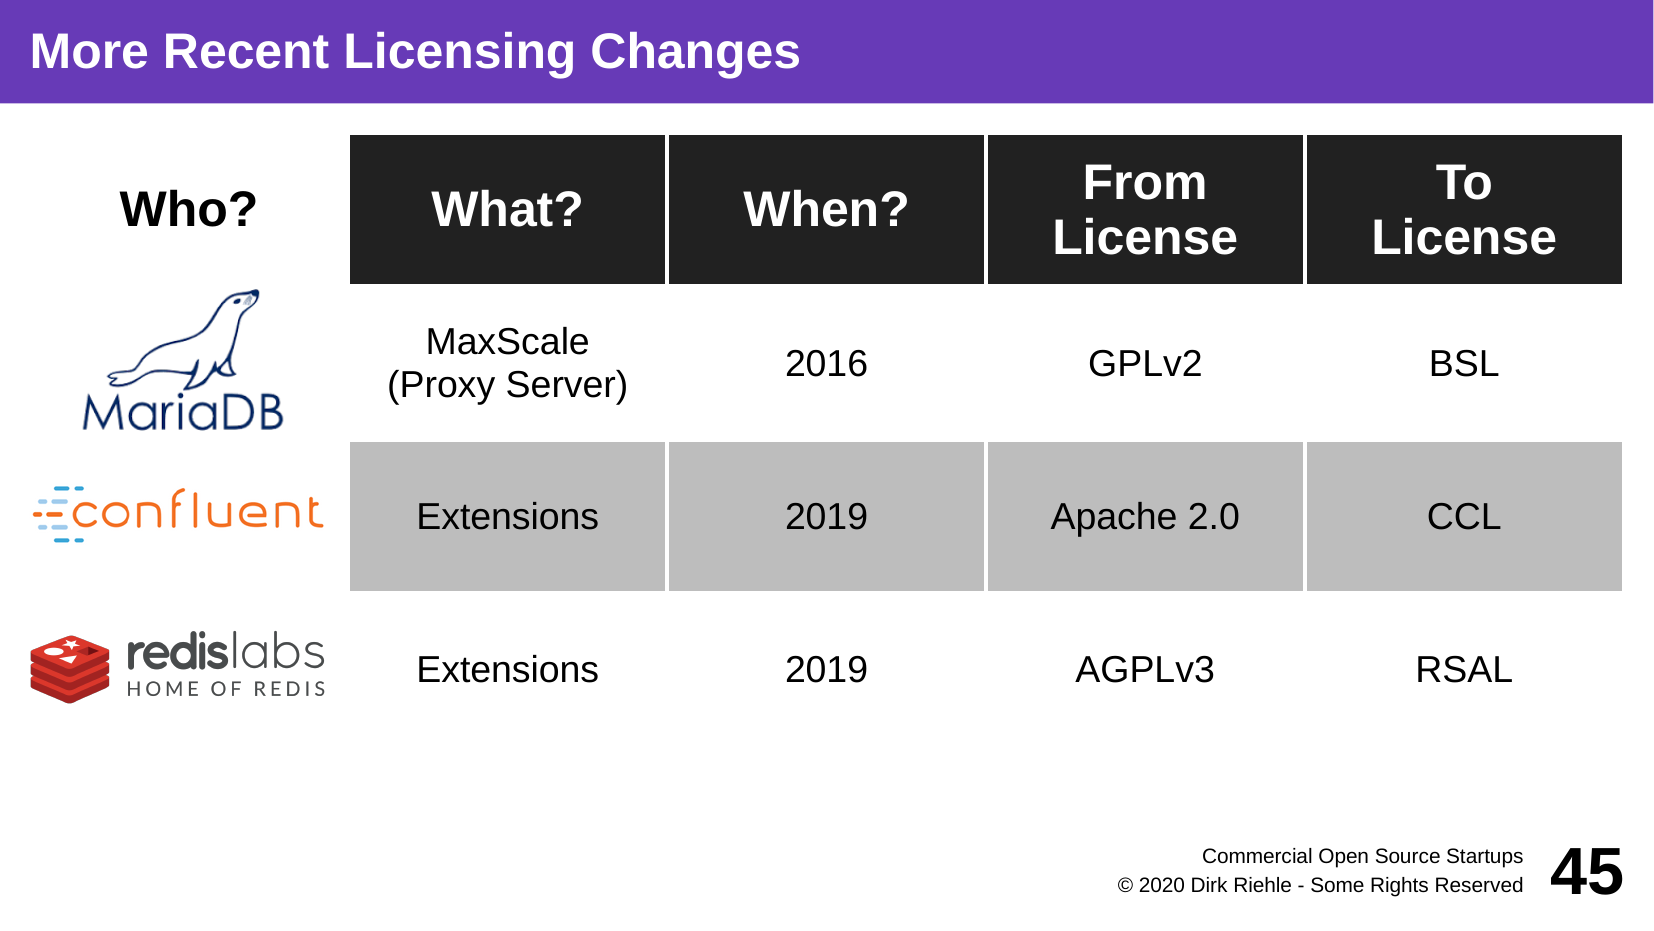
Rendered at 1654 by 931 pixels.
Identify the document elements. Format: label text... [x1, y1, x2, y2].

picture [29, 630, 325, 705]
table_cell BSL [1307, 288, 1622, 438]
table_cell MaxScale (Proxy Server) [350, 288, 665, 438]
table_header When? [669, 135, 984, 284]
picture [39, 286, 327, 435]
table_cell [32, 442, 346, 591]
table_cell Extensions [350, 442, 665, 591]
table_header To License [1307, 135, 1622, 284]
table_cell RSAL [1307, 595, 1622, 747]
picture [29, 483, 325, 545]
title More Recent Licensing Changes [0, 0, 1654, 104]
table_cell 2019 [669, 442, 984, 591]
table_header What? [350, 135, 665, 284]
table_cell [32, 288, 346, 438]
table_cell GPLv2 [988, 288, 1303, 438]
table_cell [32, 595, 346, 744]
table_header From License [988, 135, 1303, 284]
table_cell CCL [1307, 442, 1622, 591]
table_header Who? [32, 135, 346, 284]
table_cell 2016 [669, 288, 984, 438]
table_cell Apache 2.0 [988, 442, 1303, 591]
table_cell 2019 [669, 595, 984, 747]
table_cell Extensions [350, 595, 665, 747]
table_cell AGPLv3 [988, 595, 1303, 747]
